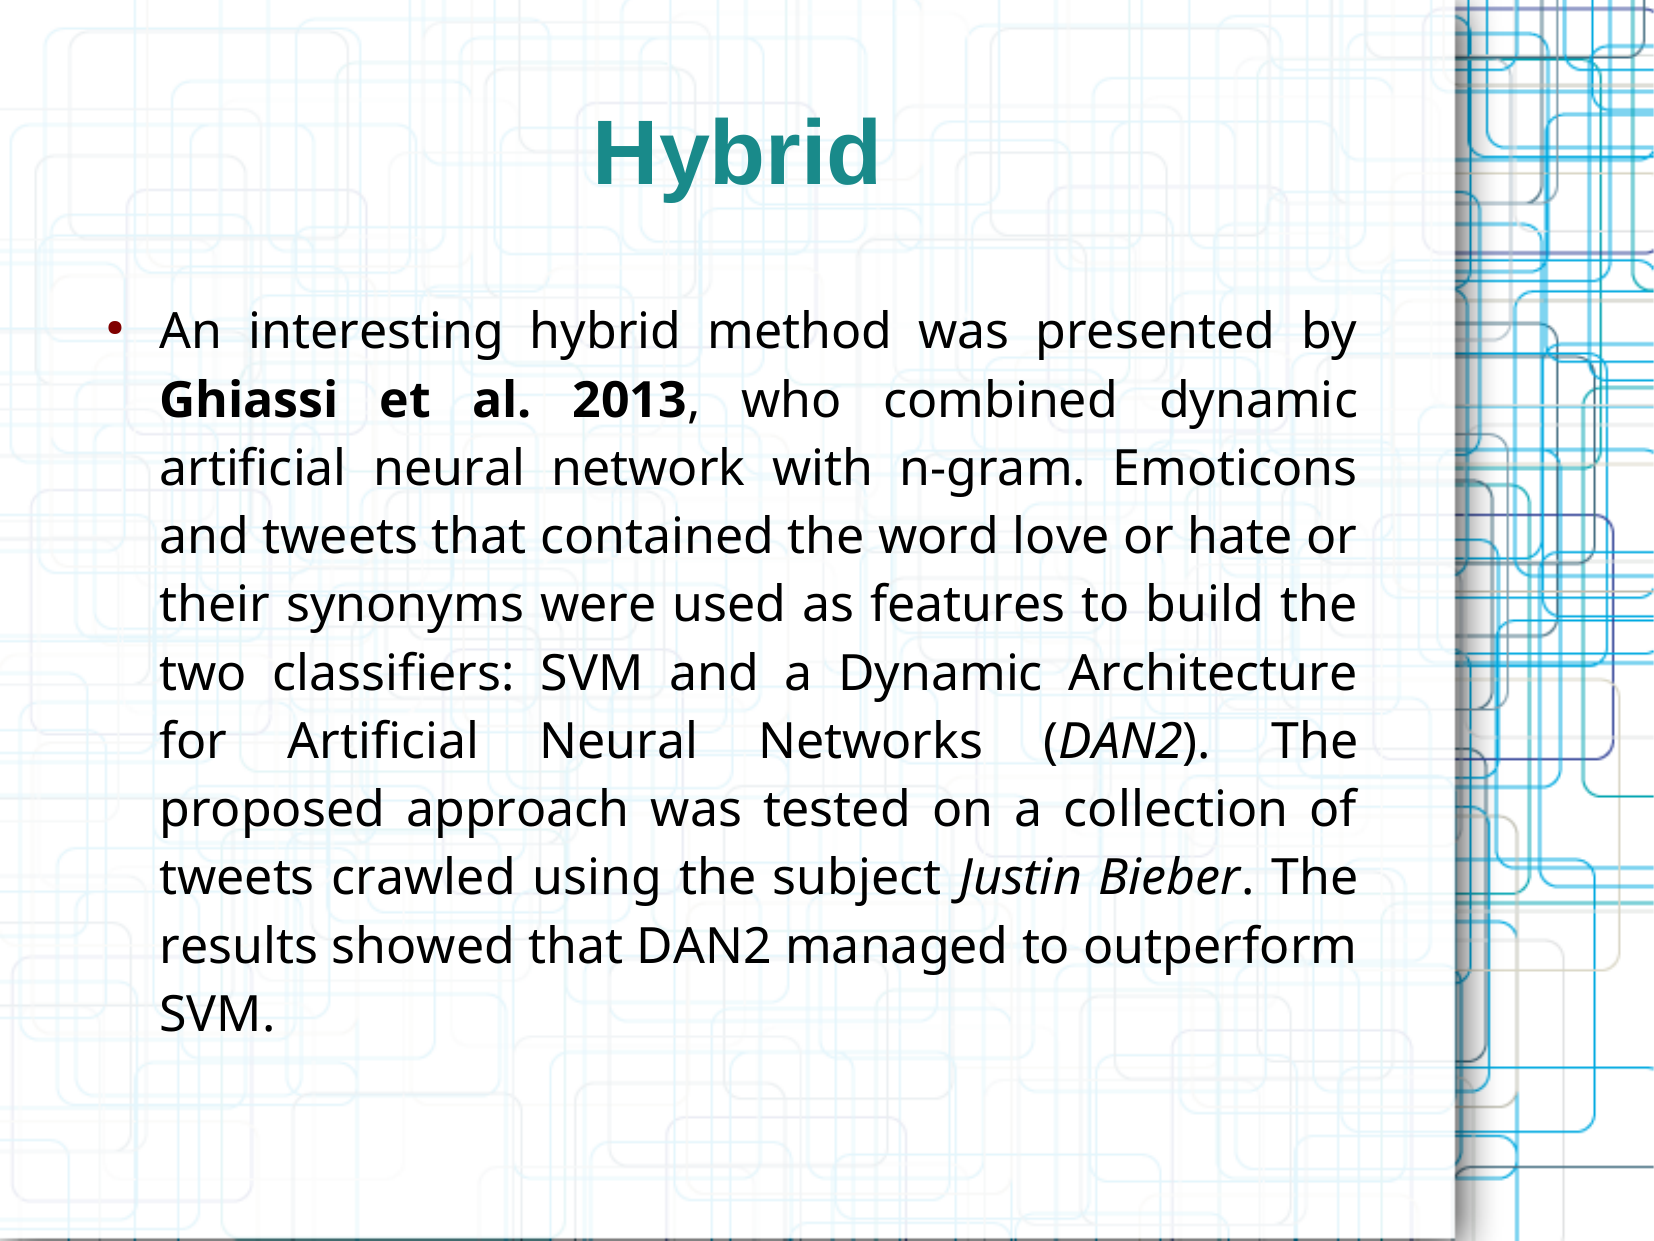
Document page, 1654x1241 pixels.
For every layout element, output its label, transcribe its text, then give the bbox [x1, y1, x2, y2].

title Hybrid [59, 49, 1418, 257]
list An interesting hybrid method was presented by Ghiassi et al. 2013, who combined dynamic artificial neural network with n-gram. Emoticons and tweets that contained the word love or hate or their synonyms were used as features to build the two classifiers: SVM and a Dynamic Architecture for Artificial Neural Networks (DAN2). The proposed approach was tested on a collection of tweets crawled using the subject Justin Bieber. The results showed that DAN2 managed to outperform SVM. [88, 295, 1359, 1015]
picture [0, 0, 1654, 1241]
